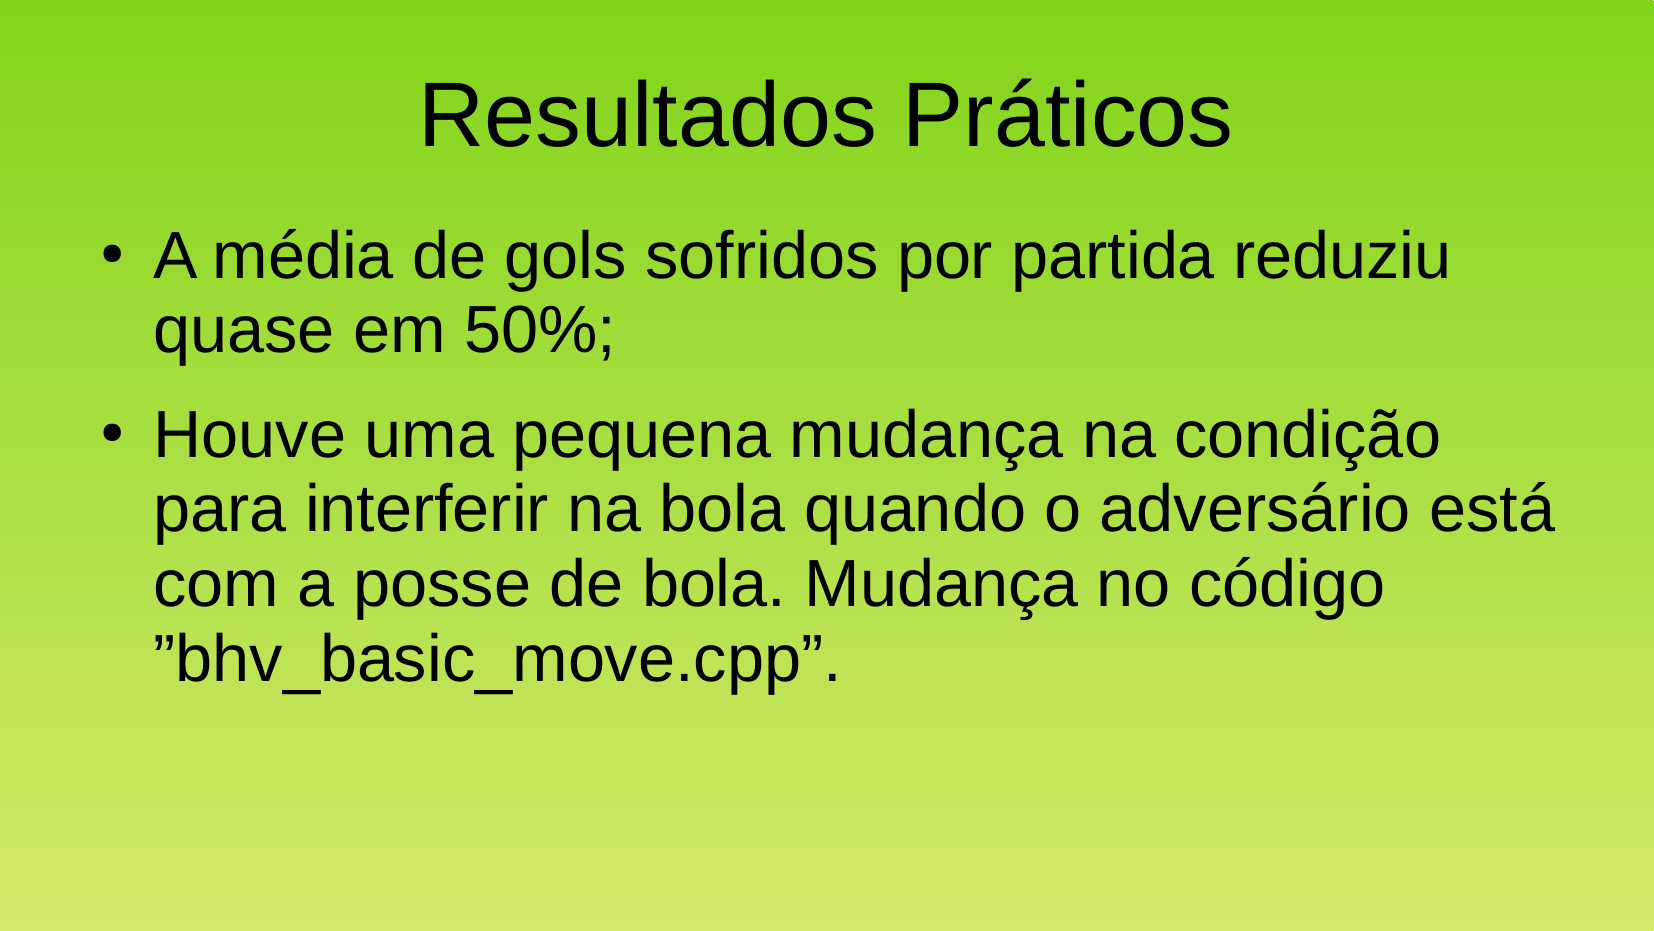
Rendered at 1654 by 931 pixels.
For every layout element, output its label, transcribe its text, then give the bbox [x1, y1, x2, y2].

list A média de gols sofridos por partida reduziu quase em 50%; Houve uma pequena mudança na condição para interferir na bola quando o adversário está com a posse de bola. Mudança no código ”bhv_basic_move.cpp”. [82, 217, 1571, 758]
title Resultados Práticos [82, 37, 1571, 193]
